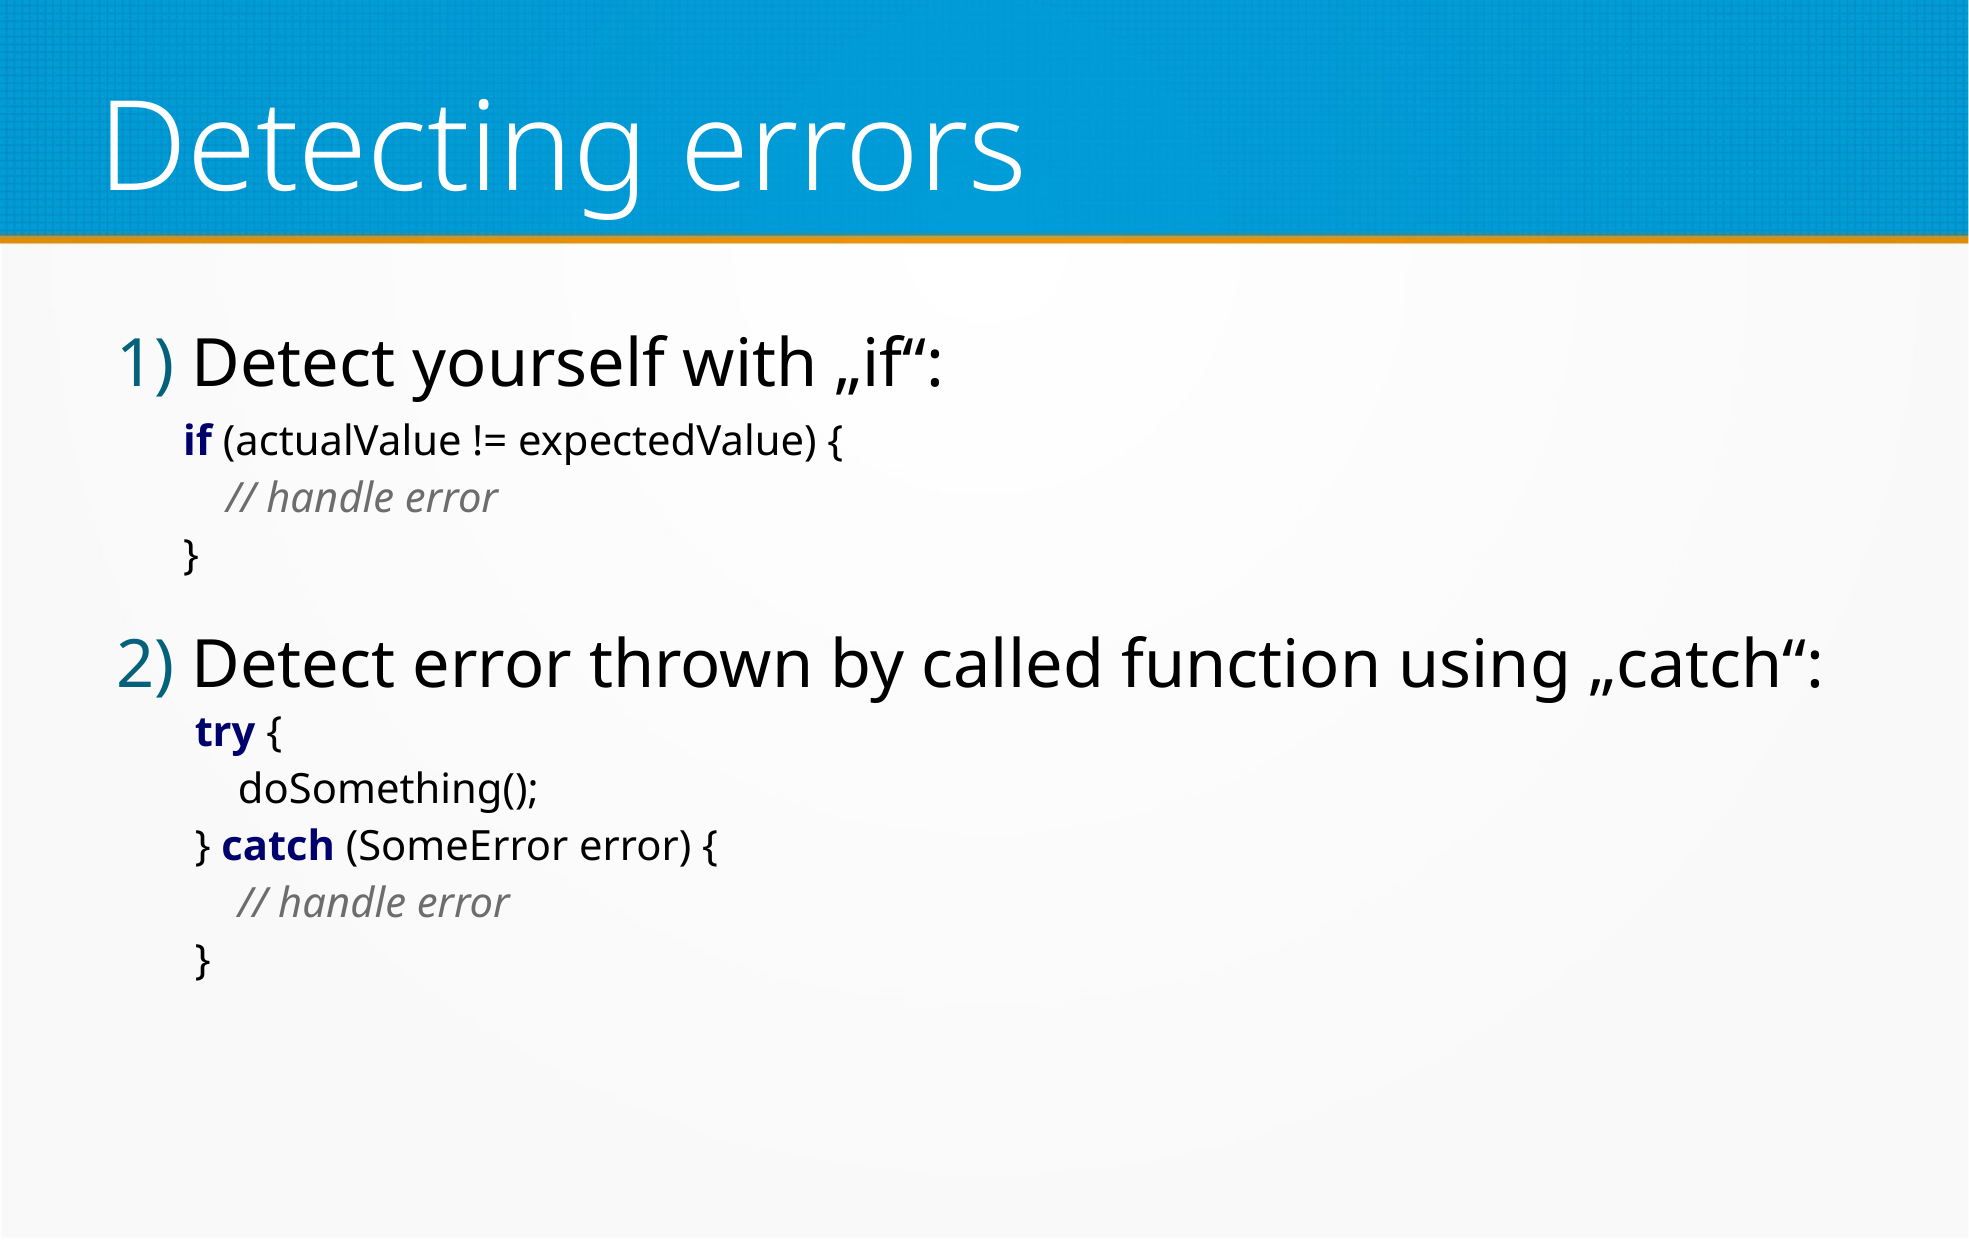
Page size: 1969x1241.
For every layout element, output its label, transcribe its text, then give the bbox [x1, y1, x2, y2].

title Detecting errors [98, 19, 1870, 227]
text_box try { doSomething(); } catch (SomeError error) { // handle error } [188, 717, 1654, 972]
list Detect yourself with „if“: Detect error thrown by called function using „catch“: [98, 315, 1861, 1081]
text_box if (actualValue != expectedValue) { // handle error } [177, 417, 1642, 575]
picture [0, 233, 1969, 1241]
